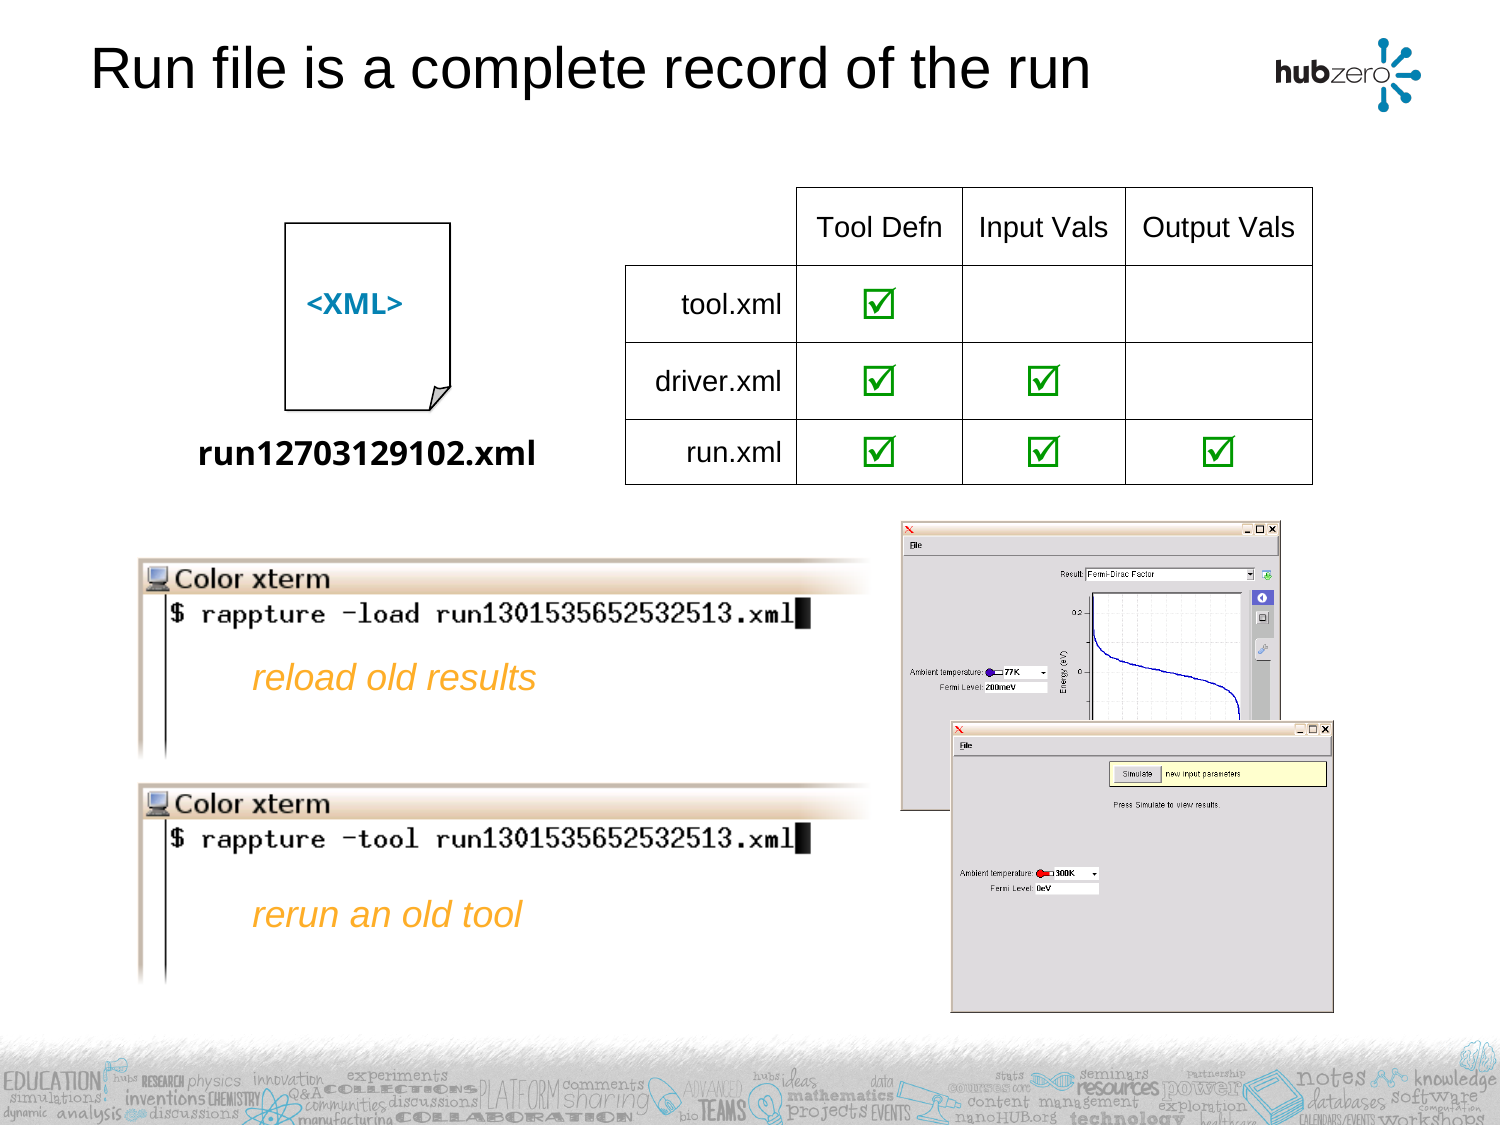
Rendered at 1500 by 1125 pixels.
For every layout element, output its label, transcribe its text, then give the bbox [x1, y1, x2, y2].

table_header Output Vals [1126, 188, 1312, 265]
text_box rerun an old tool [237, 882, 538, 944]
text_box [285, 223, 451, 411]
picture [137, 557, 872, 761]
picture [900, 520, 1334, 1013]
table_cell run.xml [626, 420, 796, 484]
table_cell  [963, 343, 1125, 419]
text_box reload old results [237, 645, 552, 706]
picture [137, 782, 872, 986]
table_cell  [797, 420, 962, 484]
table_header Tool Defn [797, 188, 962, 265]
picture [1272, 35, 1424, 115]
table_cell  [797, 343, 962, 419]
table_cell tool.xml [626, 266, 796, 342]
table_header [625, 187, 796, 265]
text_box run12703129102.xml [182, 424, 552, 480]
text_box Run file is a complete record of the run [75, 12, 1249, 118]
table_cell  [797, 266, 962, 342]
text_box <XML> [291, 277, 419, 329]
table_cell  [963, 420, 1125, 484]
table_cell driver.xml [626, 343, 796, 419]
table_cell [963, 266, 1125, 342]
table_cell [1126, 266, 1312, 342]
picture [0, 1034, 1500, 1125]
table_cell  [1126, 420, 1312, 484]
table_cell [1126, 343, 1312, 419]
table_header Input Vals [963, 188, 1125, 265]
